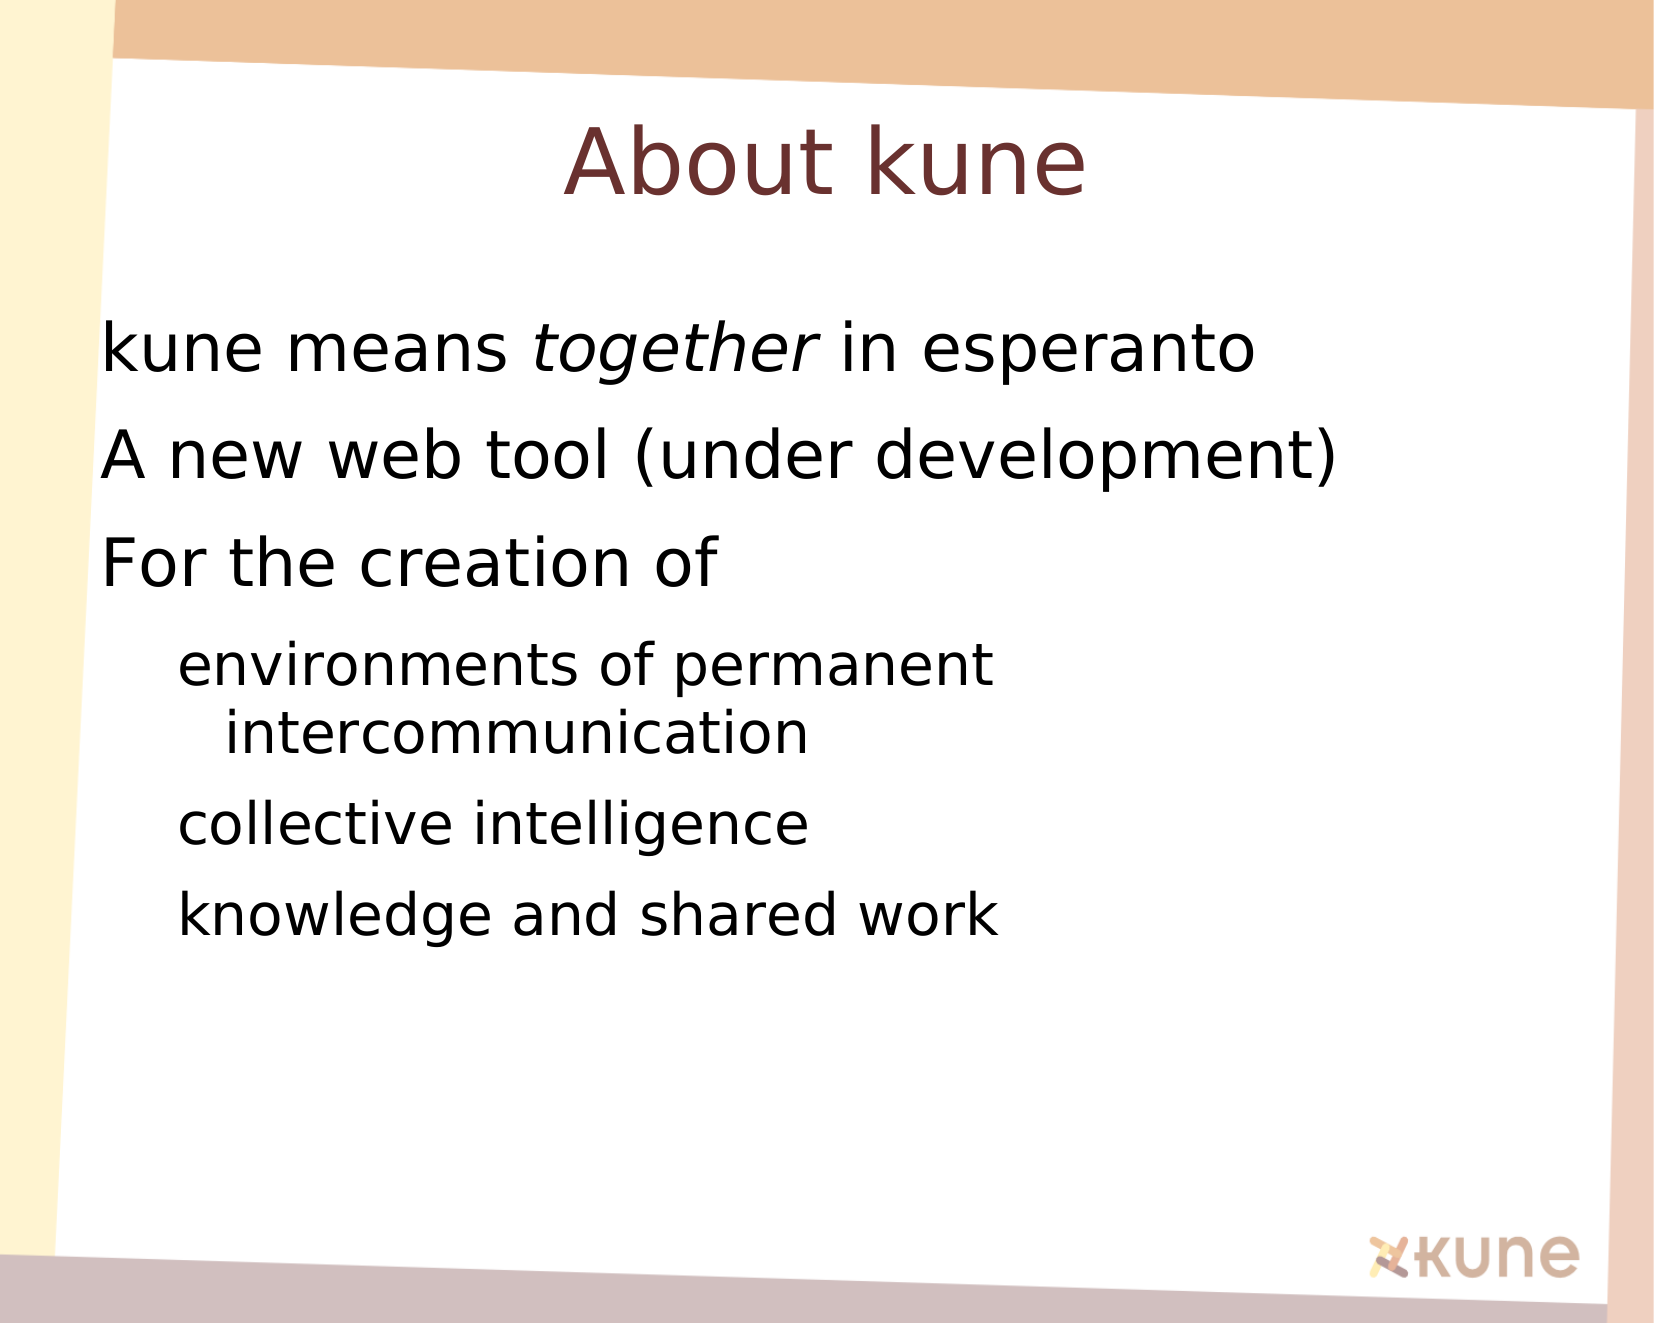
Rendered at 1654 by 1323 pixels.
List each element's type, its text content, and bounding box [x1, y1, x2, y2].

list kune means together in esperanto A new web tool (under development) For the creation of environments of permanent intercommunication collective intelligence knowledge and shared work [82, 309, 1571, 1167]
picture [0, 0, 1654, 1323]
title About kune [82, 52, 1571, 274]
